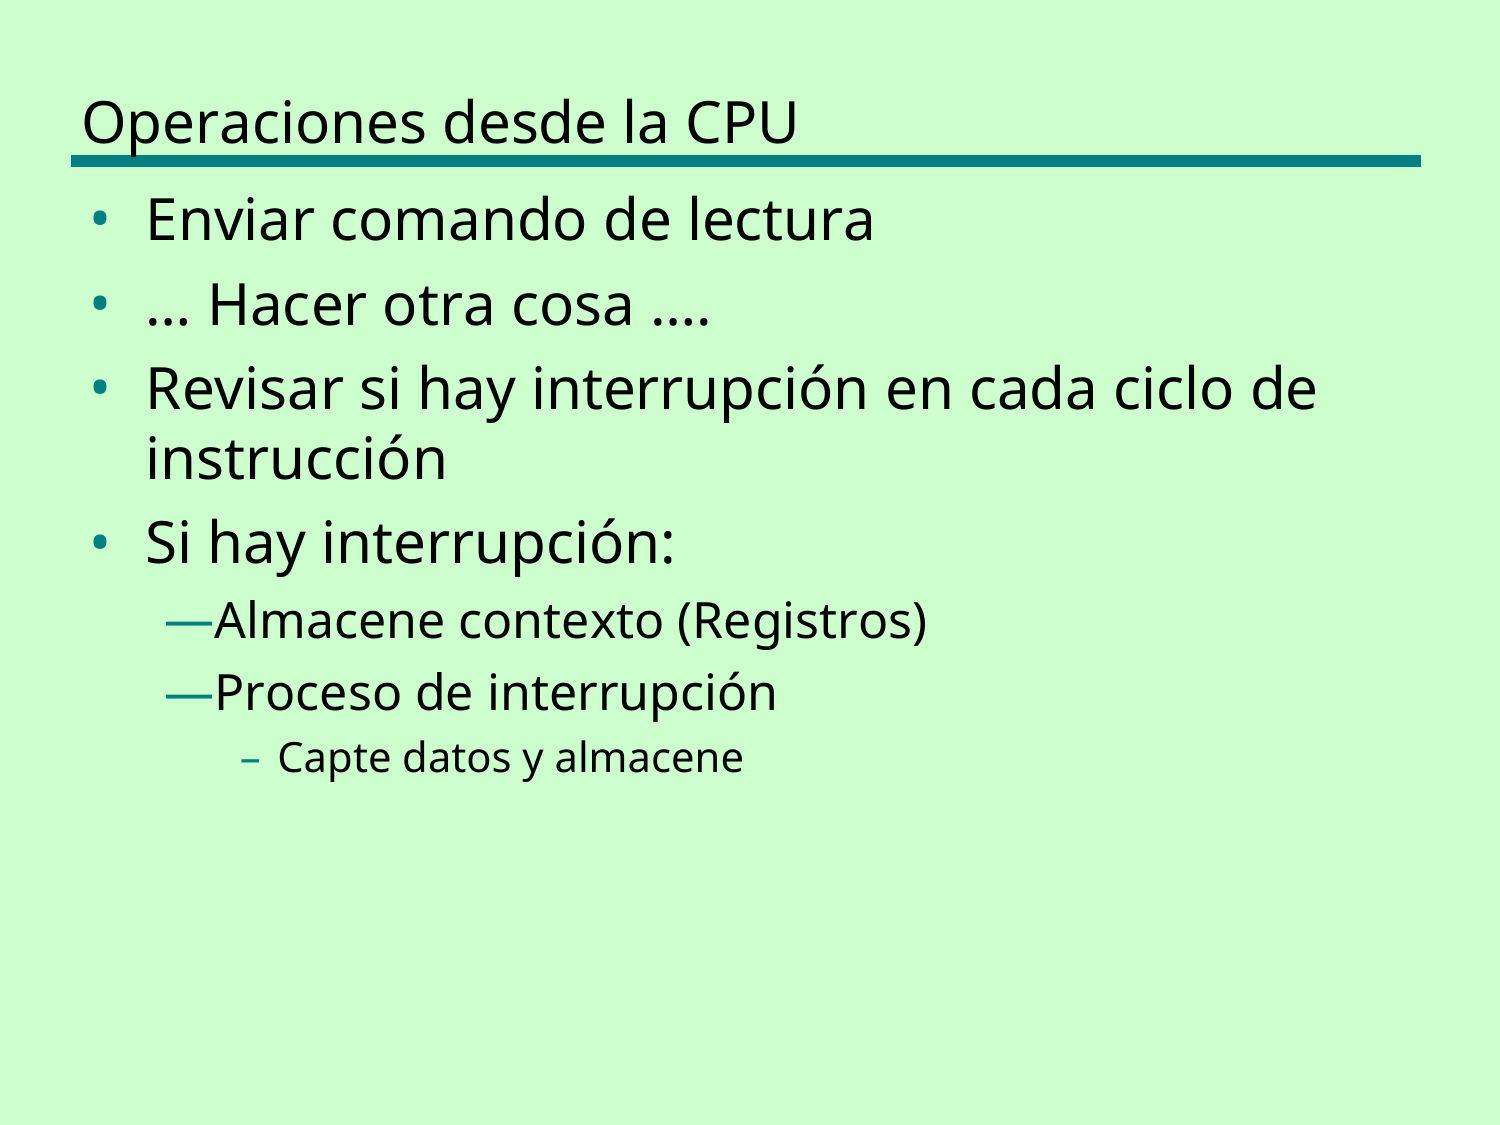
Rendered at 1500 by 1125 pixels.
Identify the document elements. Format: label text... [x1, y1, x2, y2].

list Enviar comando de lectura … Hacer otra cosa …. Revisar si hay interrupción en cada ciclo de instrucción Si hay interrupción: Almacene contexto (Registros) Proceso de interrupción Capte datos y almacene [74, 174, 1417, 1101]
title Operaciones desde la CPU [66, 24, 1413, 163]
